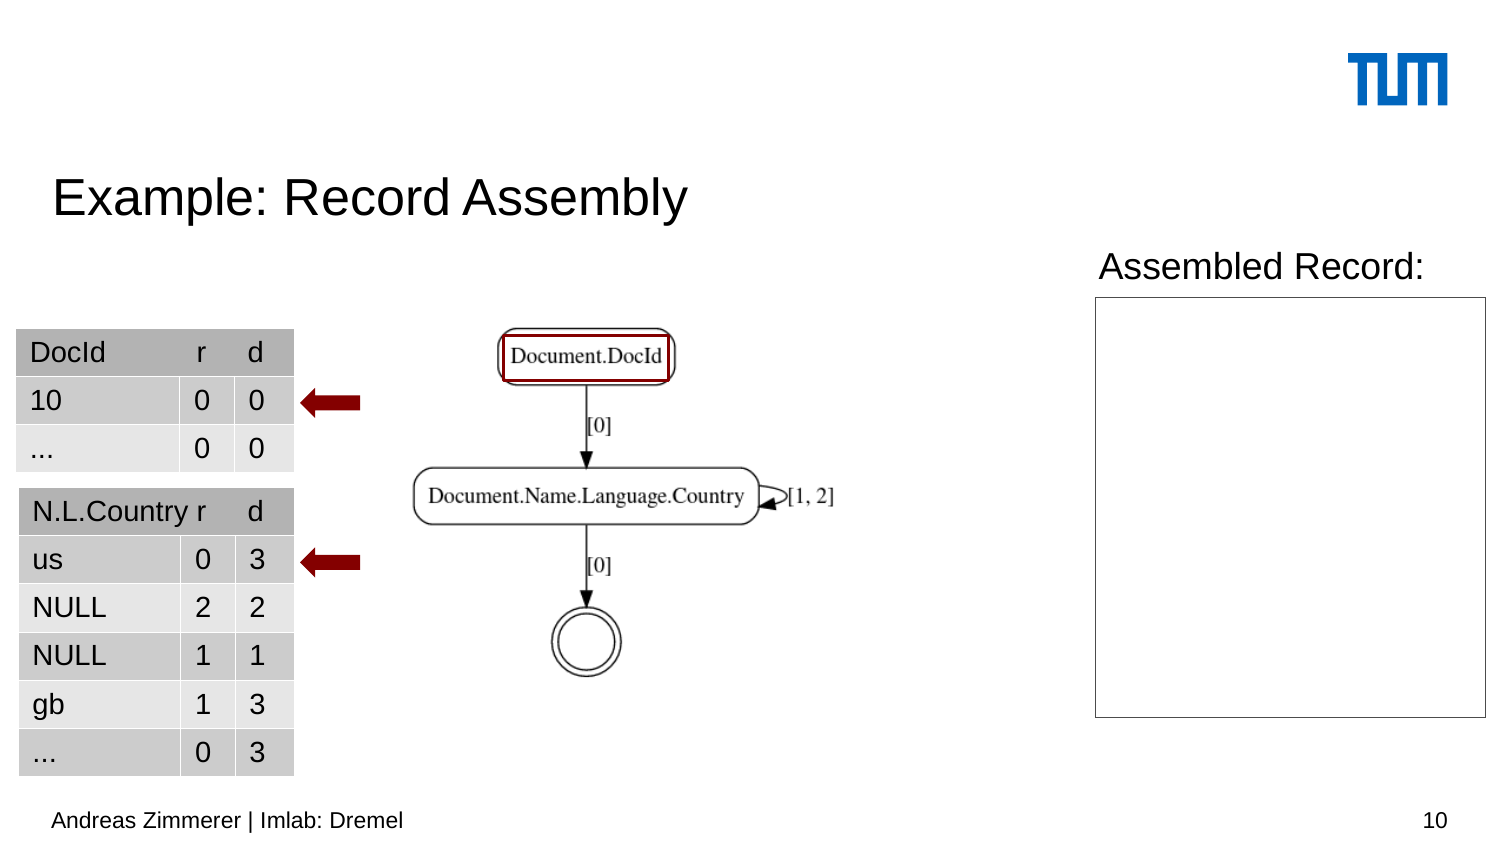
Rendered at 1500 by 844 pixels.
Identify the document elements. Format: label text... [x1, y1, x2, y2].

table_cell 0 [181, 729, 235, 776]
picture [408, 322, 841, 683]
table_cell 10 [16, 377, 179, 424]
text_box [300, 387, 361, 418]
title Example: Record Assembly [52, 159, 1449, 227]
text_box Assembled Record: [1083, 237, 1441, 295]
slide_number <number> [1112, 796, 1448, 842]
footer Andreas Zimmerer | Imlab: Dremel [51, 796, 1112, 842]
table_cell 3 [236, 729, 294, 776]
table_cell 1 [236, 633, 294, 680]
table_cell 0 [235, 377, 294, 424]
table_cell ... [16, 425, 179, 472]
table_cell NULL [19, 633, 180, 680]
table_cell us [19, 536, 180, 583]
table_cell 0 [180, 425, 234, 472]
table_cell 2 [236, 584, 294, 632]
table_cell 3 [236, 536, 294, 583]
table_cell 0 [180, 377, 234, 424]
table_cell 0 [181, 536, 235, 583]
table_cell ... [19, 729, 180, 776]
table_cell NULL [19, 584, 180, 632]
table_cell 2 [181, 584, 235, 632]
table_cell 0 [235, 425, 294, 472]
table_cell gb [19, 681, 180, 728]
table_header DocId r d [16, 329, 294, 376]
table_header N.L.Country r d [19, 488, 294, 535]
text_box [300, 547, 361, 578]
table_cell 1 [181, 633, 235, 680]
table_cell 1 [181, 681, 235, 728]
table_cell 3 [236, 681, 294, 728]
